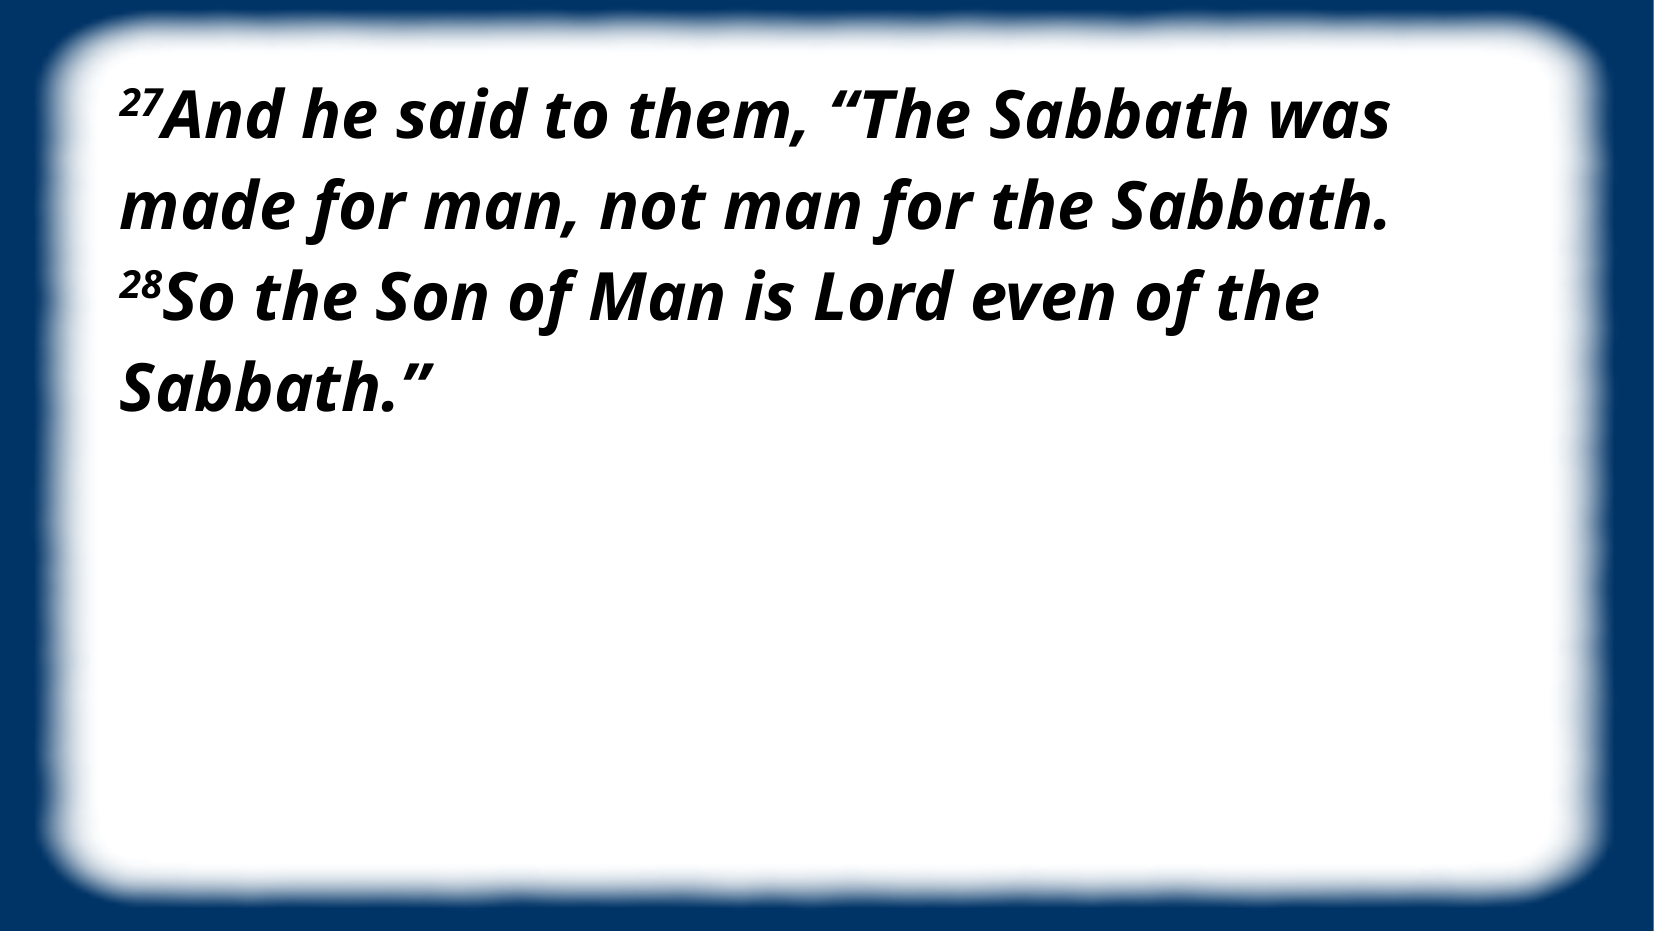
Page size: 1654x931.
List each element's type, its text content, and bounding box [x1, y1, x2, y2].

text_box 27And he said to them, “The Sabbath was made for man, not man for the Sabbath. 28So the Son of Man is Lord even of the Sabbath.” [105, 60, 1546, 436]
picture [0, 0, 1654, 931]
